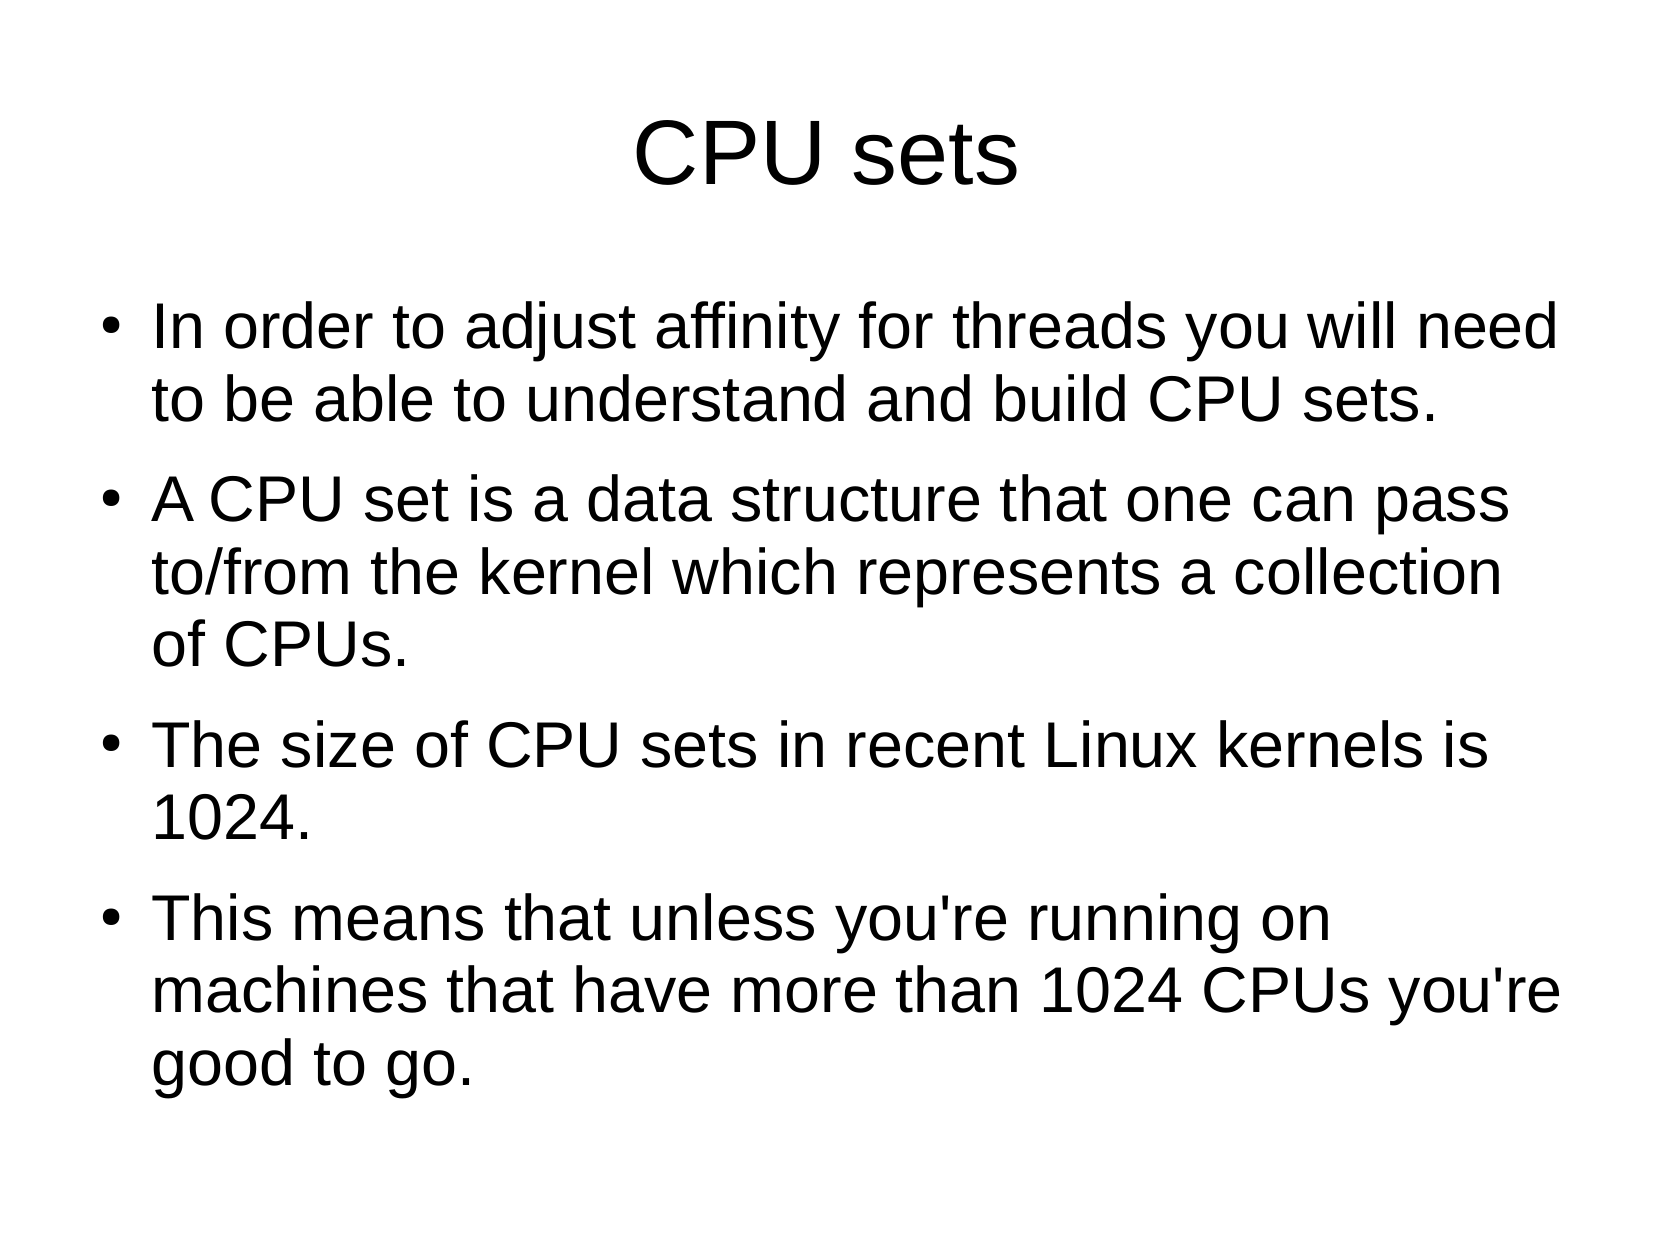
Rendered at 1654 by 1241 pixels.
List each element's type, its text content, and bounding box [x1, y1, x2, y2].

list In order to adjust affinity for threads you will need to be able to understand and build CPU sets. A CPU set is a data structure that one can pass to/from the kernel which represents a collection of CPUs. The size of CPU sets in recent Linux kernels is 1024. This means that unless you're running on machines that have more than 1024 CPUs you're good to go. [82, 290, 1571, 1109]
title CPU sets [82, 49, 1571, 257]
